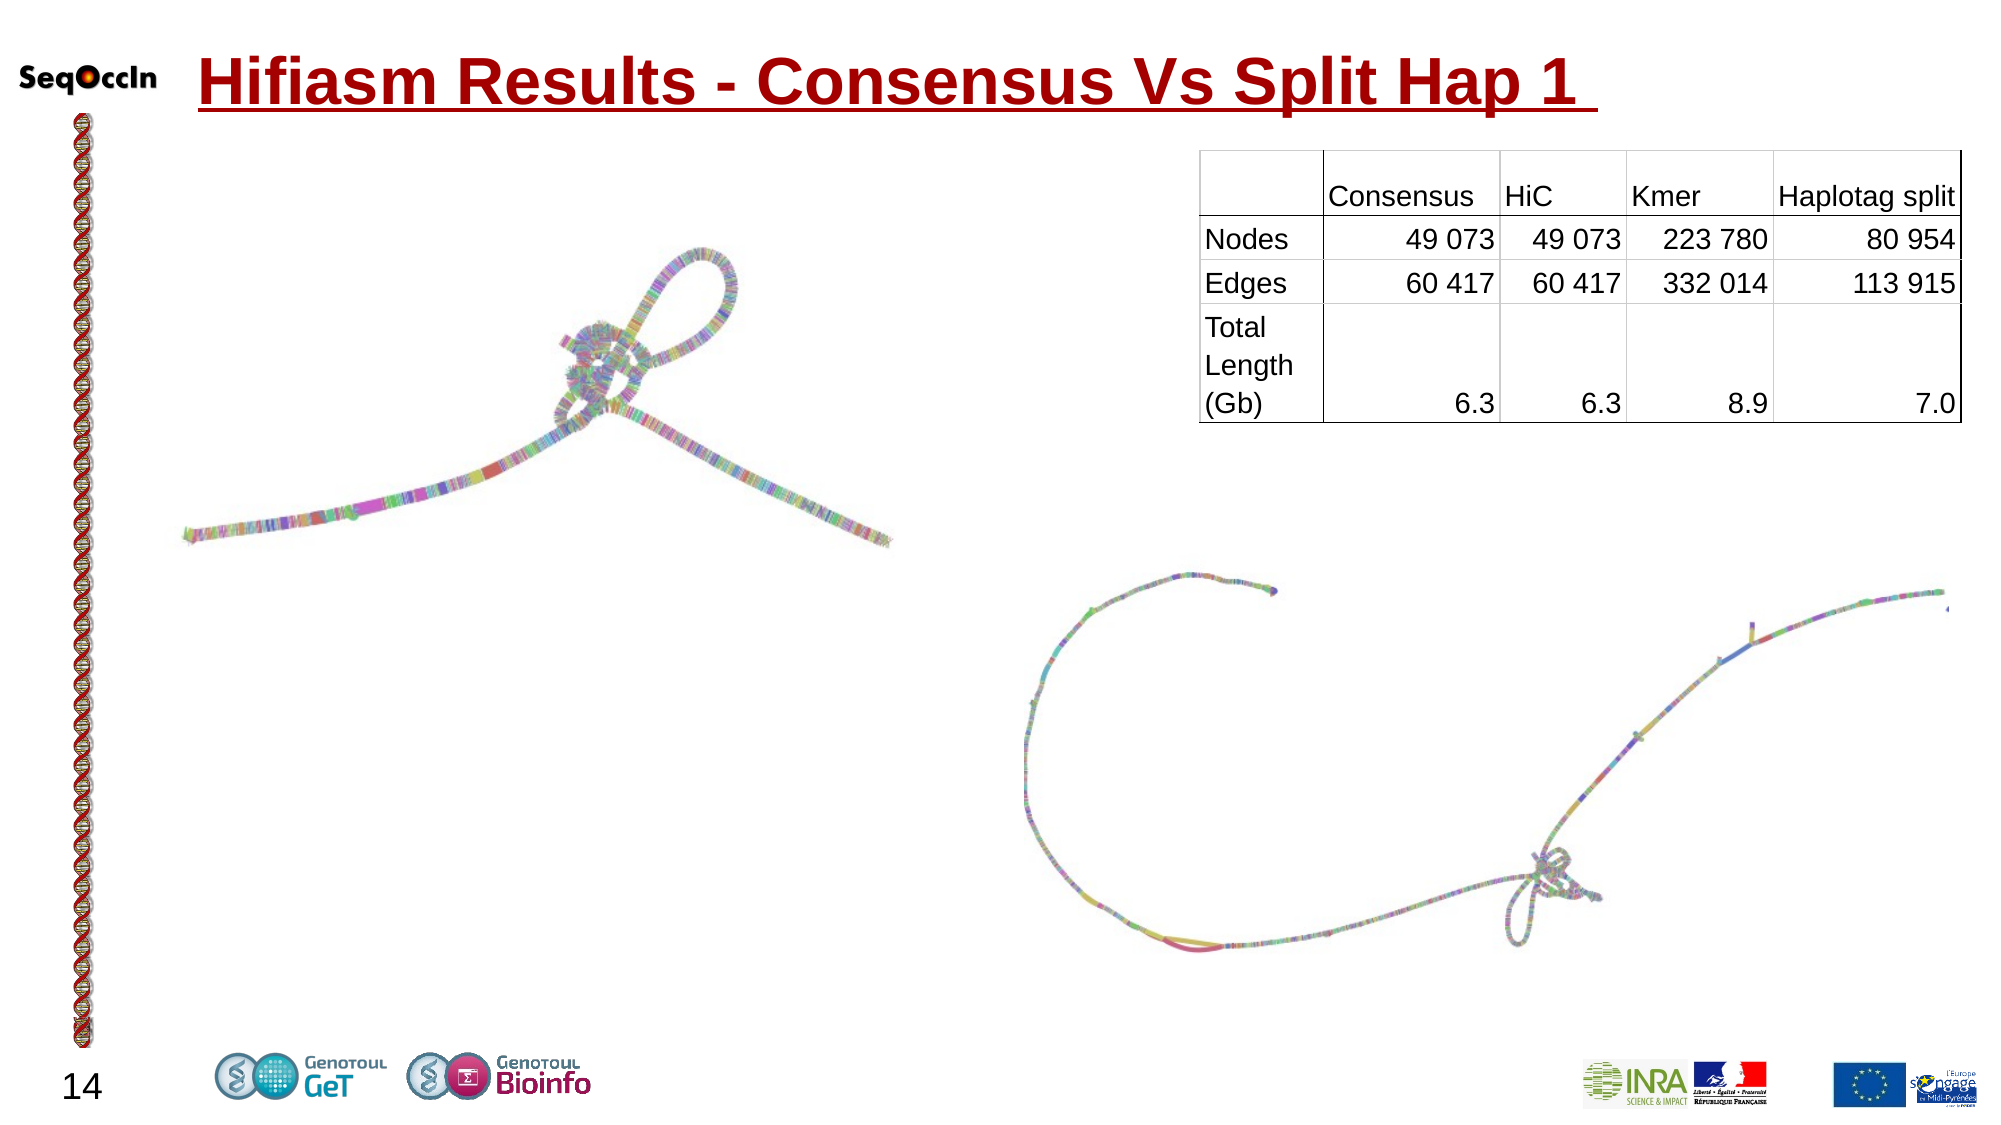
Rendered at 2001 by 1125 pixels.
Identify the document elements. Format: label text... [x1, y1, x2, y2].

table_cell Total Length (Gb) [1201, 304, 1323, 422]
table_cell 332 014 [1627, 260, 1773, 303]
table_cell 113 915 [1774, 260, 1960, 303]
table_cell 80 954 [1774, 216, 1960, 259]
picture [208, 1046, 392, 1106]
table_header Consensus [1324, 151, 1499, 215]
table_cell 8.9 [1627, 304, 1773, 422]
picture [13, 58, 162, 99]
picture [1693, 1060, 1767, 1105]
picture [164, 203, 915, 571]
table_cell Edges [1201, 260, 1323, 303]
table_header [1201, 151, 1323, 215]
table_cell Nodes [1201, 216, 1323, 259]
picture [1832, 1061, 1983, 1111]
table_cell 6.3 [1324, 304, 1499, 422]
picture [1581, 1059, 1689, 1109]
table_cell 6.3 [1501, 304, 1626, 422]
table_cell 60 417 [1324, 260, 1499, 303]
table_cell 49 073 [1501, 216, 1626, 259]
table_header Kmer [1627, 151, 1773, 215]
picture [400, 1046, 597, 1106]
table_cell 60 417 [1501, 260, 1626, 303]
picture [74, 113, 91, 1048]
table_cell 49 073 [1324, 216, 1499, 259]
picture [1024, 501, 1949, 1047]
table_header Haplotag split [1774, 151, 1960, 215]
table_cell 223 780 [1627, 216, 1773, 259]
table_header HiC [1501, 151, 1626, 215]
text_box Hifiasm Results - Consensus Vs Split Hap 1 [183, 30, 1837, 168]
table_cell 7.0 [1774, 304, 1960, 422]
